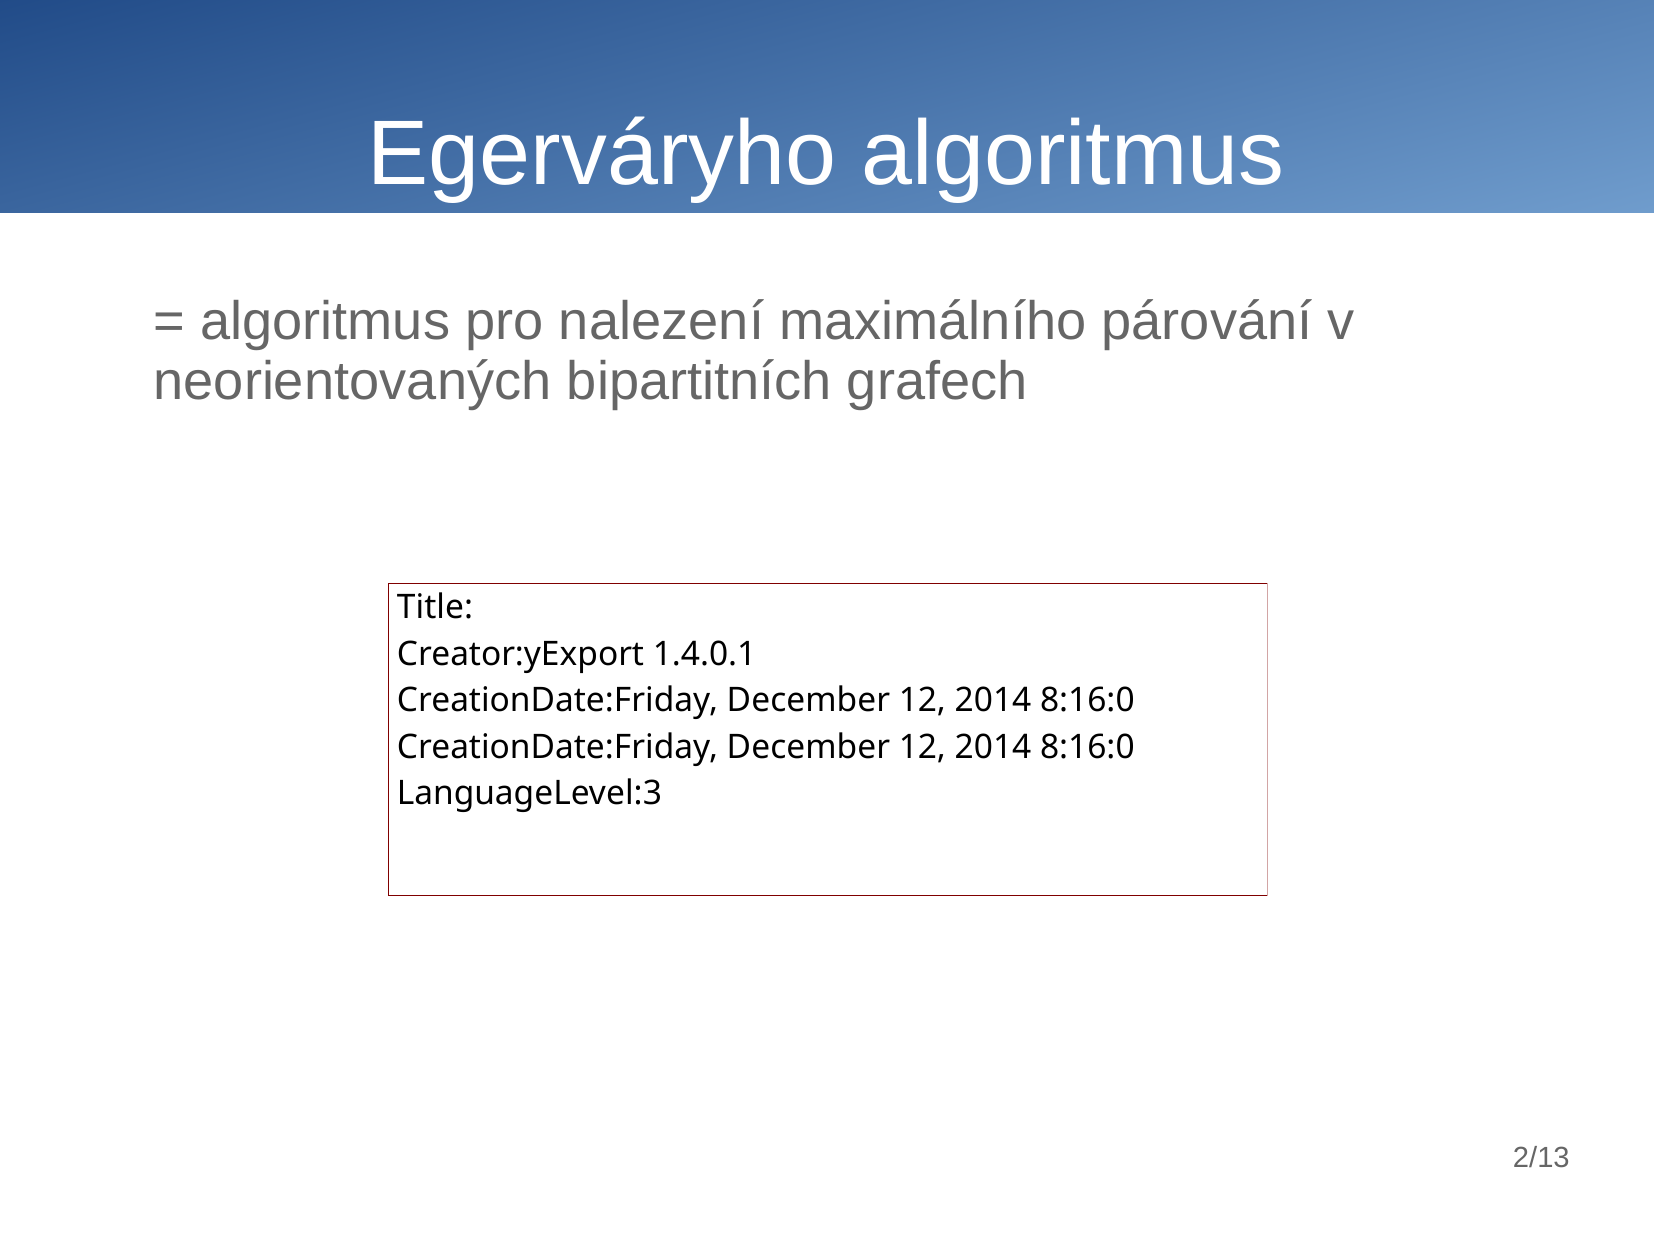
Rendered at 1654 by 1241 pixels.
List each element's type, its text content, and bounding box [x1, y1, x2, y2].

title Egerváryho algoritmus [82, 49, 1571, 257]
text_box <číslo>/13 [1346, 1133, 1654, 1182]
picture [386, 580, 1268, 896]
list = algoritmus pro nalezení maximálního párování v neorientovaných bipartitních grafech [82, 290, 1571, 1010]
text_box [0, 0, 1654, 213]
